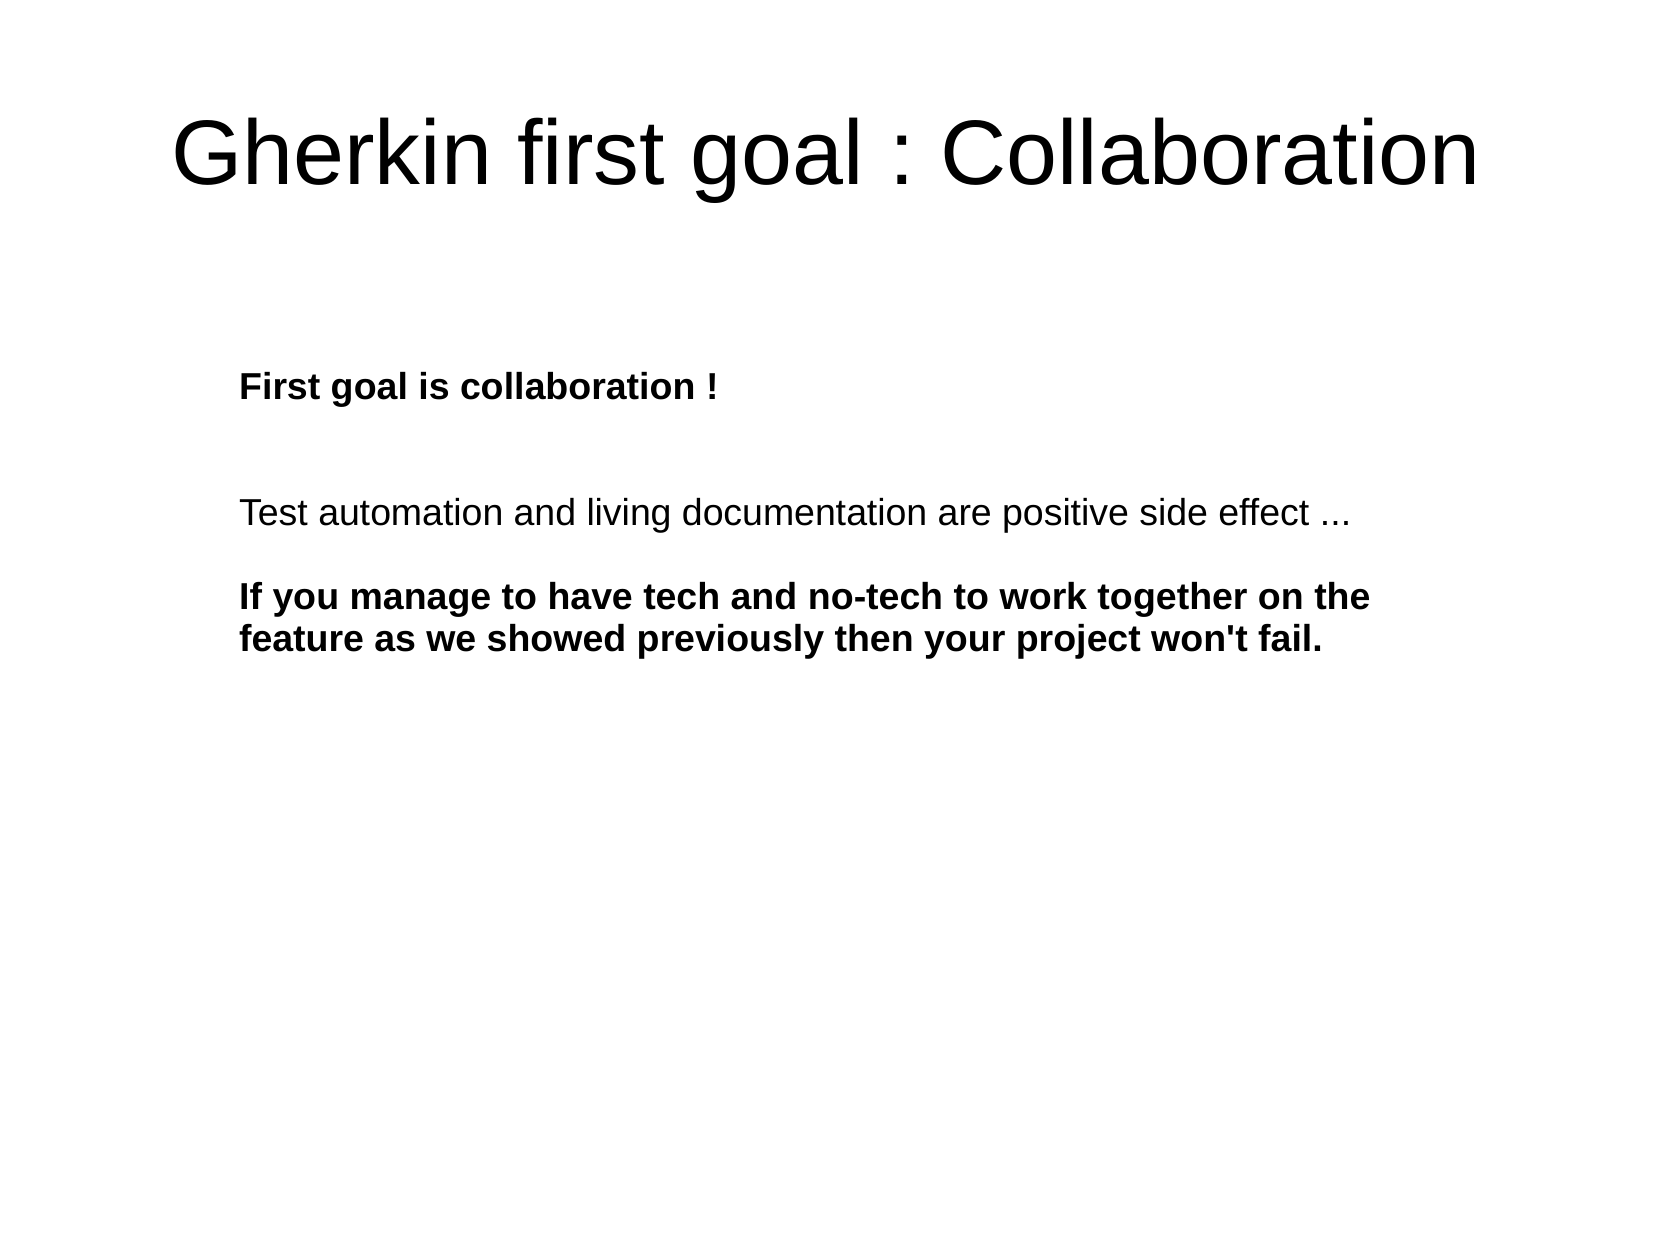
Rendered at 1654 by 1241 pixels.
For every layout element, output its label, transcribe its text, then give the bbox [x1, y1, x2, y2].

title Gherkin first goal : Collaboration [82, 49, 1571, 257]
text_box First goal is collaboration ! Test automation and living documentation are positive side effect ... If you manage to have tech and no-tech to work together on the feature as we showed previously then your project won't fail. [188, 357, 1489, 751]
